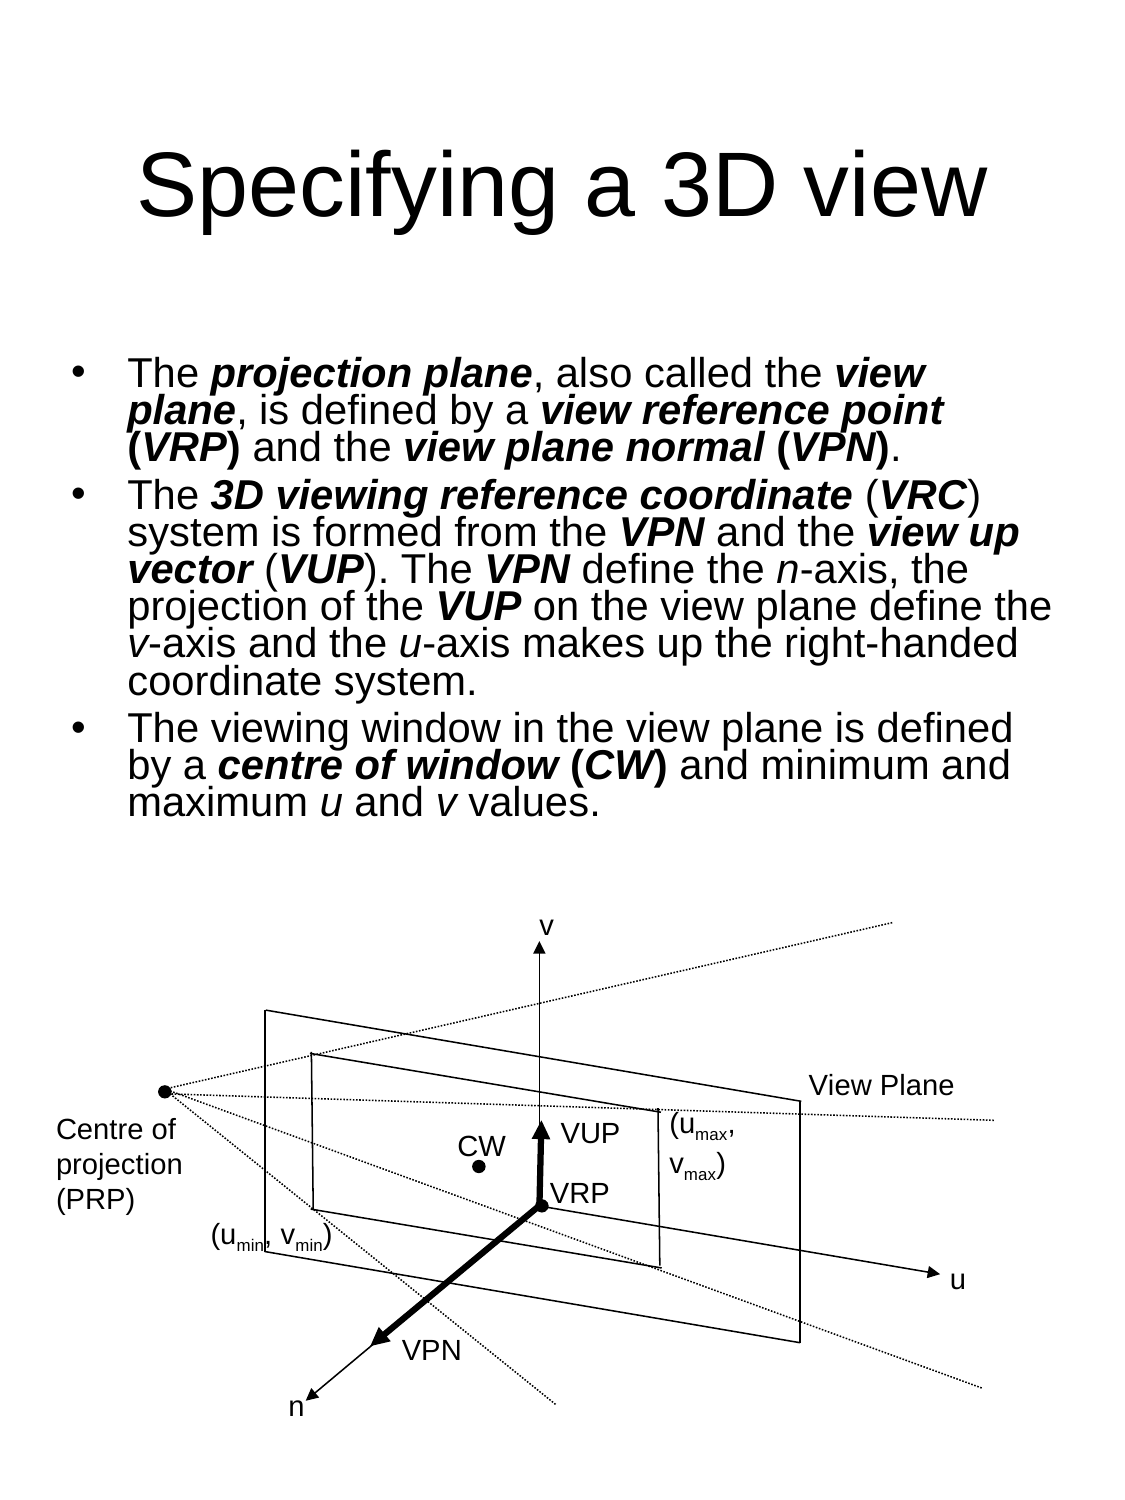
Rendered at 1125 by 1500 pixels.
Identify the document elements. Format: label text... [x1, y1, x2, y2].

text_box v [524, 898, 569, 950]
text_box (umax, vmax) [654, 1096, 815, 1192]
text_box CW [442, 1119, 562, 1170]
text_box View Plane [793, 1058, 1004, 1109]
text_box VPN [387, 1323, 477, 1375]
text_box VRP [535, 1167, 625, 1218]
text_box Centre of projection (PRP) [41, 1102, 219, 1224]
text_box n [273, 1379, 320, 1431]
list The projection plane, also called the view plane, is defined by a view reference point (VRP) and the view plane normal (VPN). The 3D viewing reference coordinate (VRC) system is formed from the VPN and the view up vector (VUP). The VPN define the n-axis, the projection of the VUP on the view plane define the v-axis and the u-axis makes up the right-handed coordinate system. The viewing window in the view plane is defined by a centre of window (CW) and minimum and maximum u and v values. [56, 350, 1069, 896]
text_box VUP [545, 1106, 636, 1157]
text_box [158, 1085, 170, 1098]
title Specifying a 3D view [56, 60, 1069, 311]
text_box u [935, 1252, 982, 1304]
text_box (umin, vmin) [195, 1207, 420, 1263]
